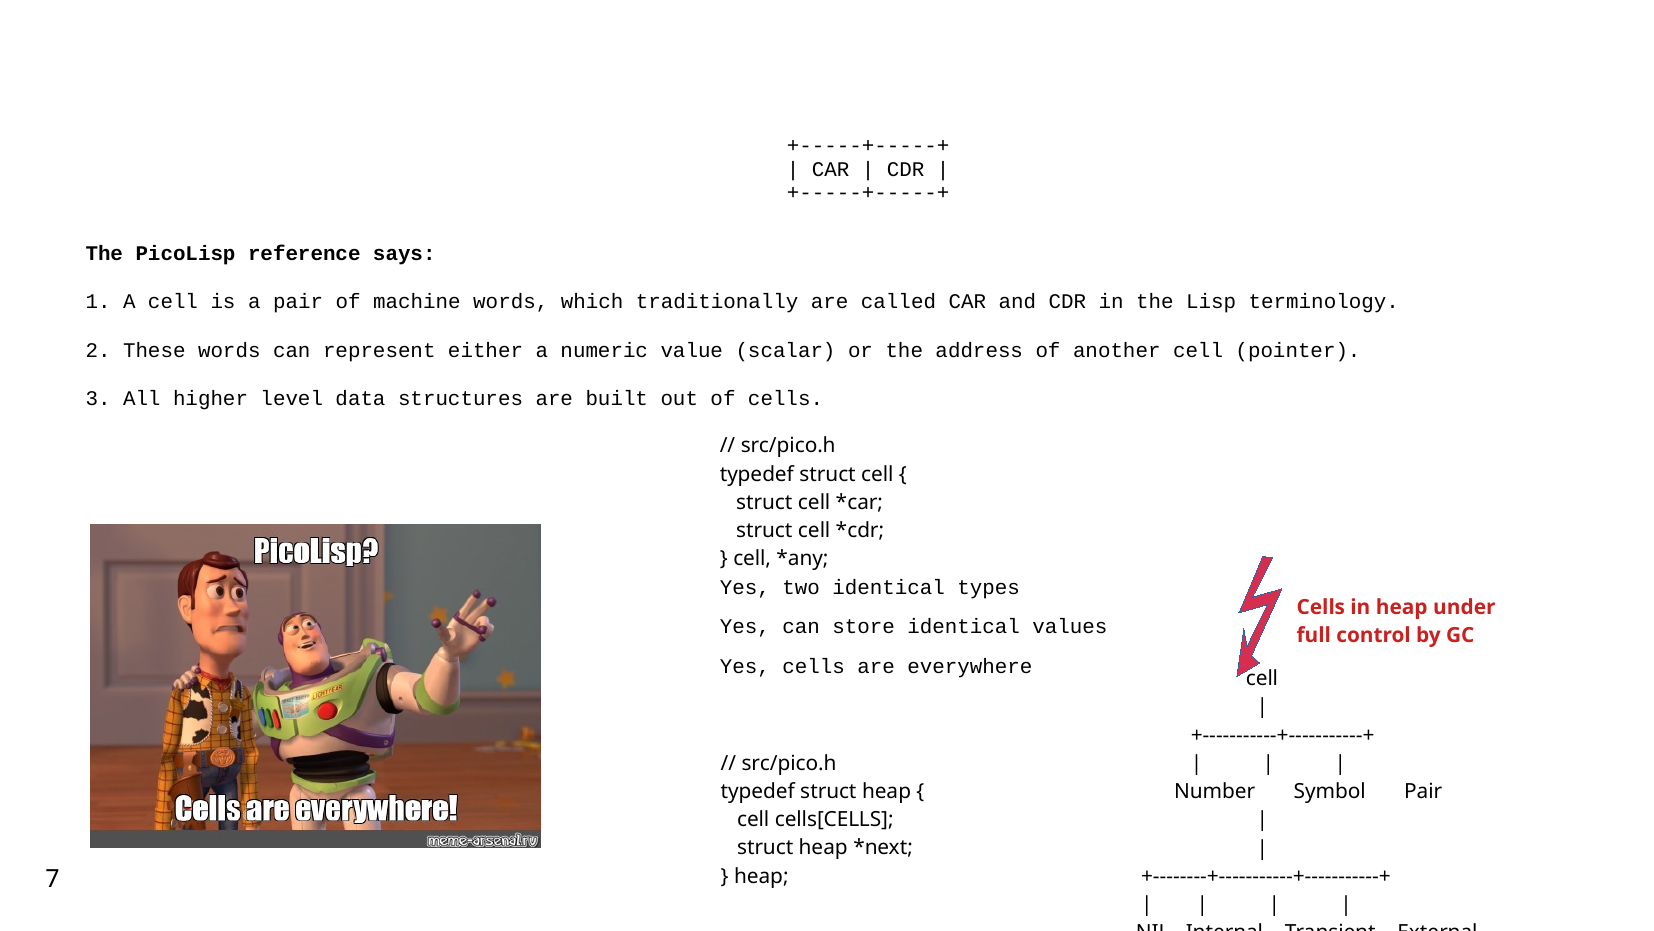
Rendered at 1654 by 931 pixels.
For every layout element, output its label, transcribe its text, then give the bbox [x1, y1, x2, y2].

text_box Yes, two identical types [705, 570, 1044, 608]
text_box Cells in heap under full control by GC [1281, 585, 1511, 642]
text_box // src/pico.h typedef struct cell { struct cell *car; struct cell *cdr; } cell, *any; [705, 433, 998, 569]
text_box Yes, cells are everywhere [705, 648, 1141, 688]
text_box [1236, 556, 1281, 677]
text_box // src/pico.h typedef struct heap { cell cells[CELLS]; struct heap *next; } heap; [705, 740, 976, 860]
picture [90, 524, 541, 848]
text_box +-----+-----+ | CAR | CDR | +-----+-----+ [762, 128, 974, 214]
text_box The PicoLisp reference says: 1. A cell is a pair of machine words, which traditionally are called CAR and CDR in the Lisp terminology. 2. These words can represent either a numeric value (scalar) or the address of another cell (pointer). 3. All higher level data structures are built out of cells. [70, 235, 1426, 420]
text_box Yes, can store identical values [705, 608, 1141, 648]
text_box <number> [30, 855, 76, 901]
text_box cell | +-----------+-----------+ | | | Number Symbol Pair | | +--------+-----------+-----------+ | | | | NIL Internal Transient External [1110, 655, 1596, 900]
